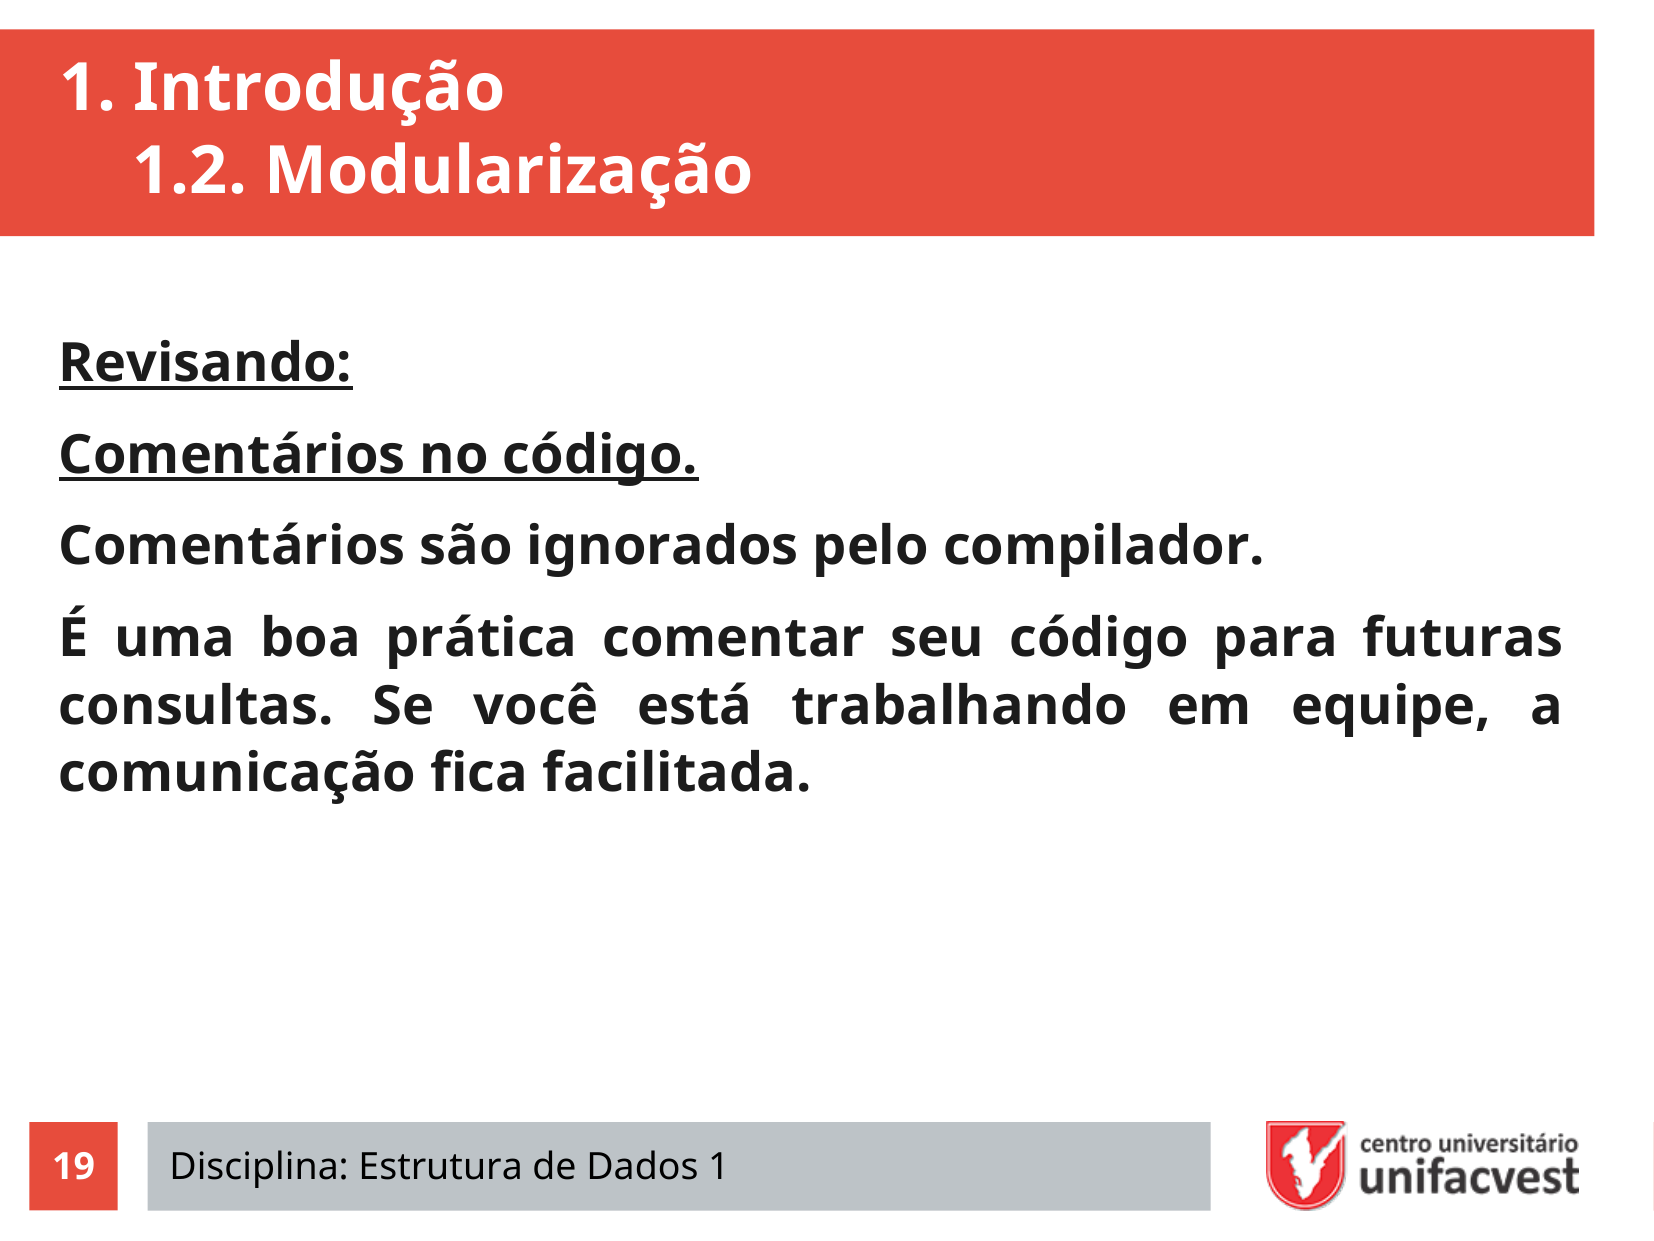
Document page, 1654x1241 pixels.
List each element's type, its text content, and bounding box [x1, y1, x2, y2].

text_box Disciplina: Estrutura de Dados 1 [154, 1132, 1205, 1196]
picture [1266, 1121, 1579, 1211]
title 1. Introdução 1.2. Modularização [59, 59, 1595, 207]
text_box [1238, 1120, 1654, 1212]
list Revisando: Comentários no código. Comentários são ignorados pelo compilador. É uma boa prática comentar seu código para futuras consultas. Se você está trabalhando em equipe, a comunicação fica facilitada. [59, 324, 1566, 1093]
